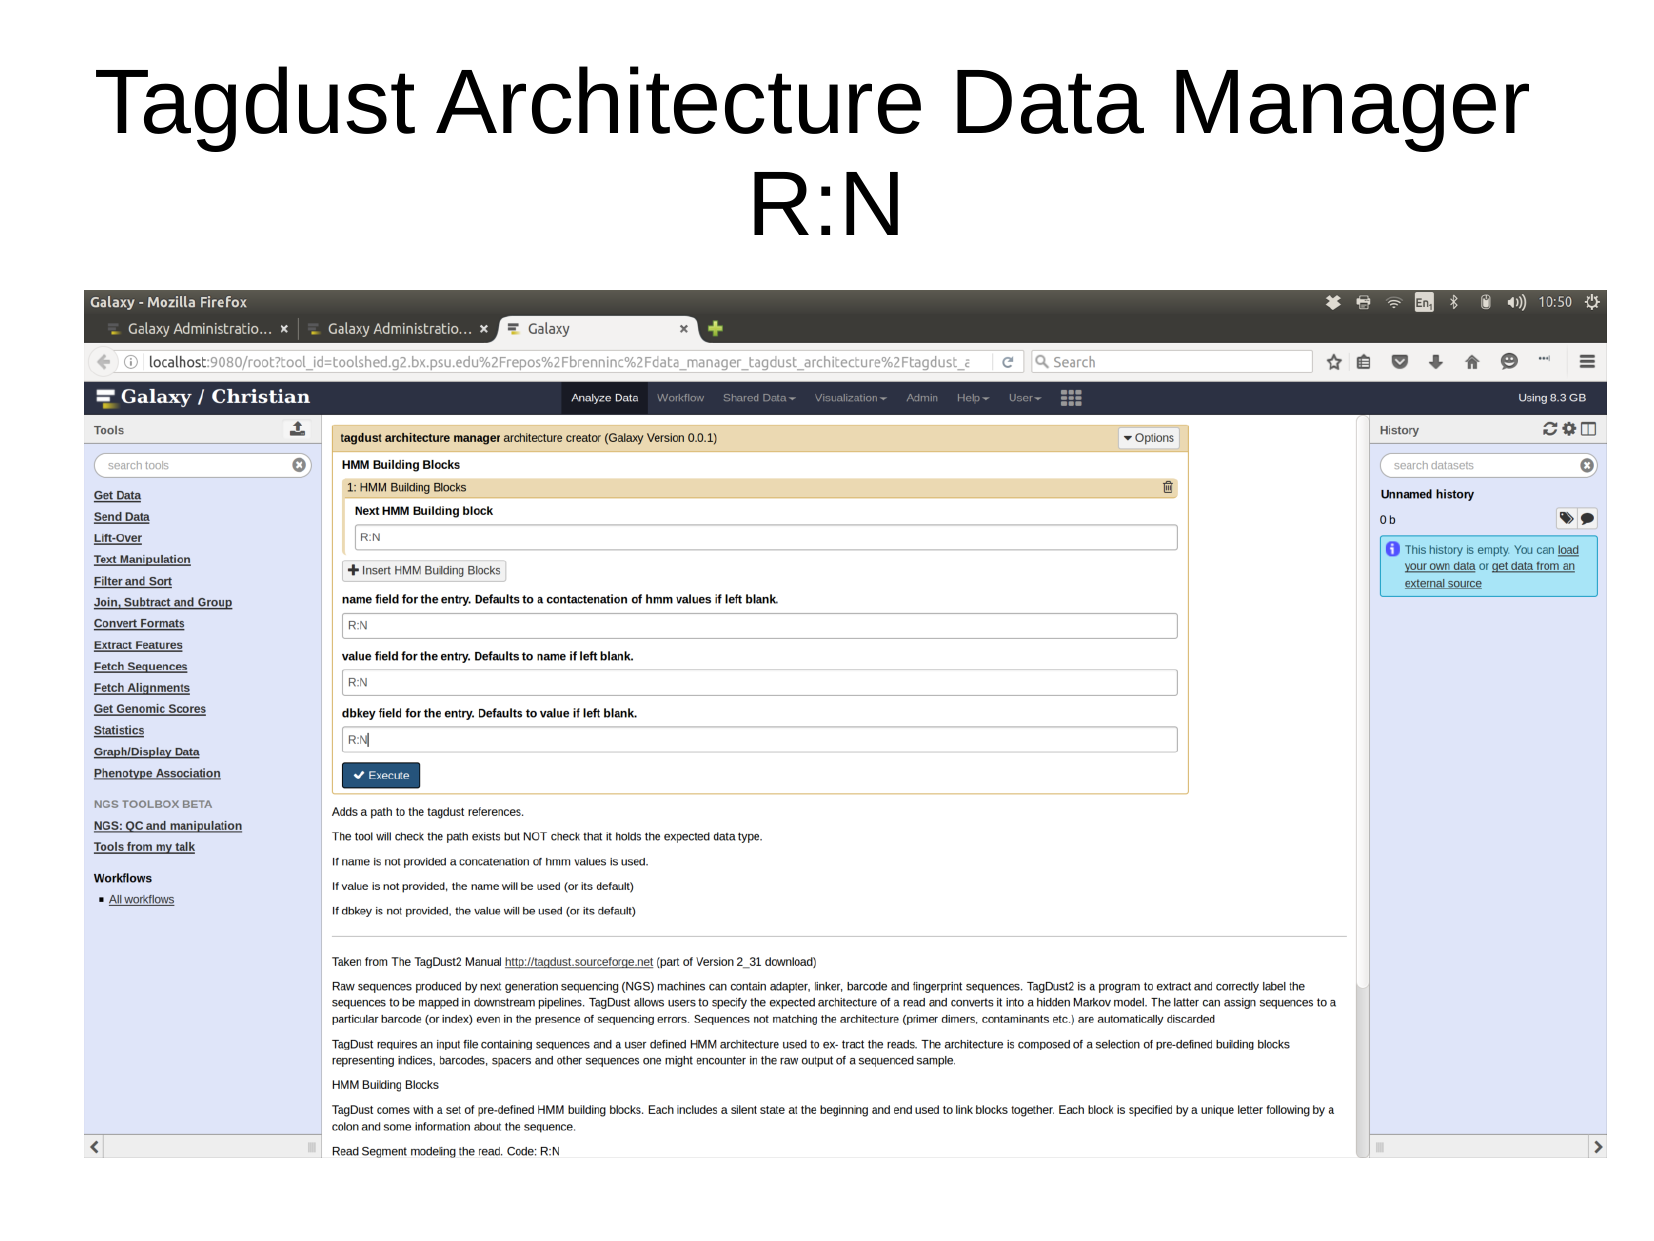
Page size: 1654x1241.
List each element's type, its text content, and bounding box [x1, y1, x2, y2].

title Tagdust Architecture Data Manager R:N [82, 49, 1571, 257]
picture [84, 290, 1607, 1158]
